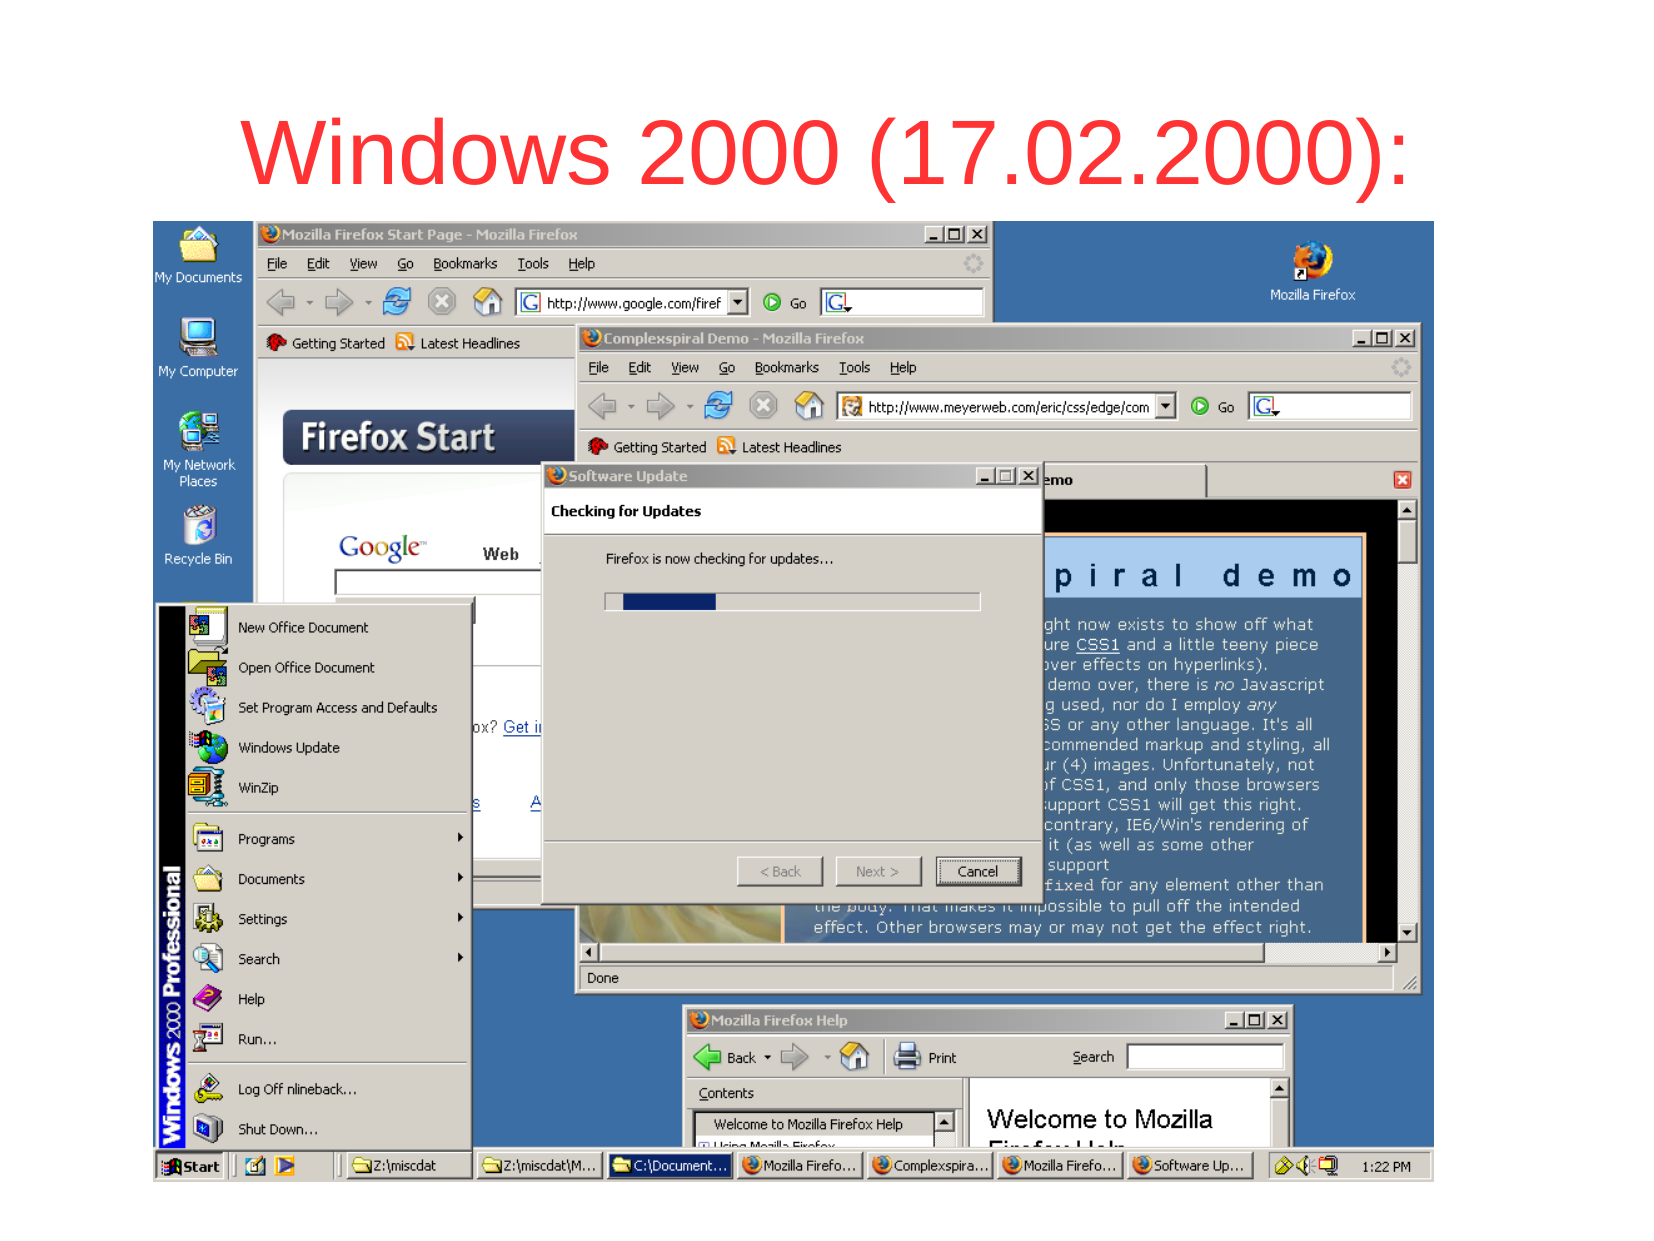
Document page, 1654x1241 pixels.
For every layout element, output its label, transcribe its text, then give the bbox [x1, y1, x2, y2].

title Windows 2000 (17.02.2000): [82, 49, 1571, 257]
picture [153, 221, 1434, 1182]
